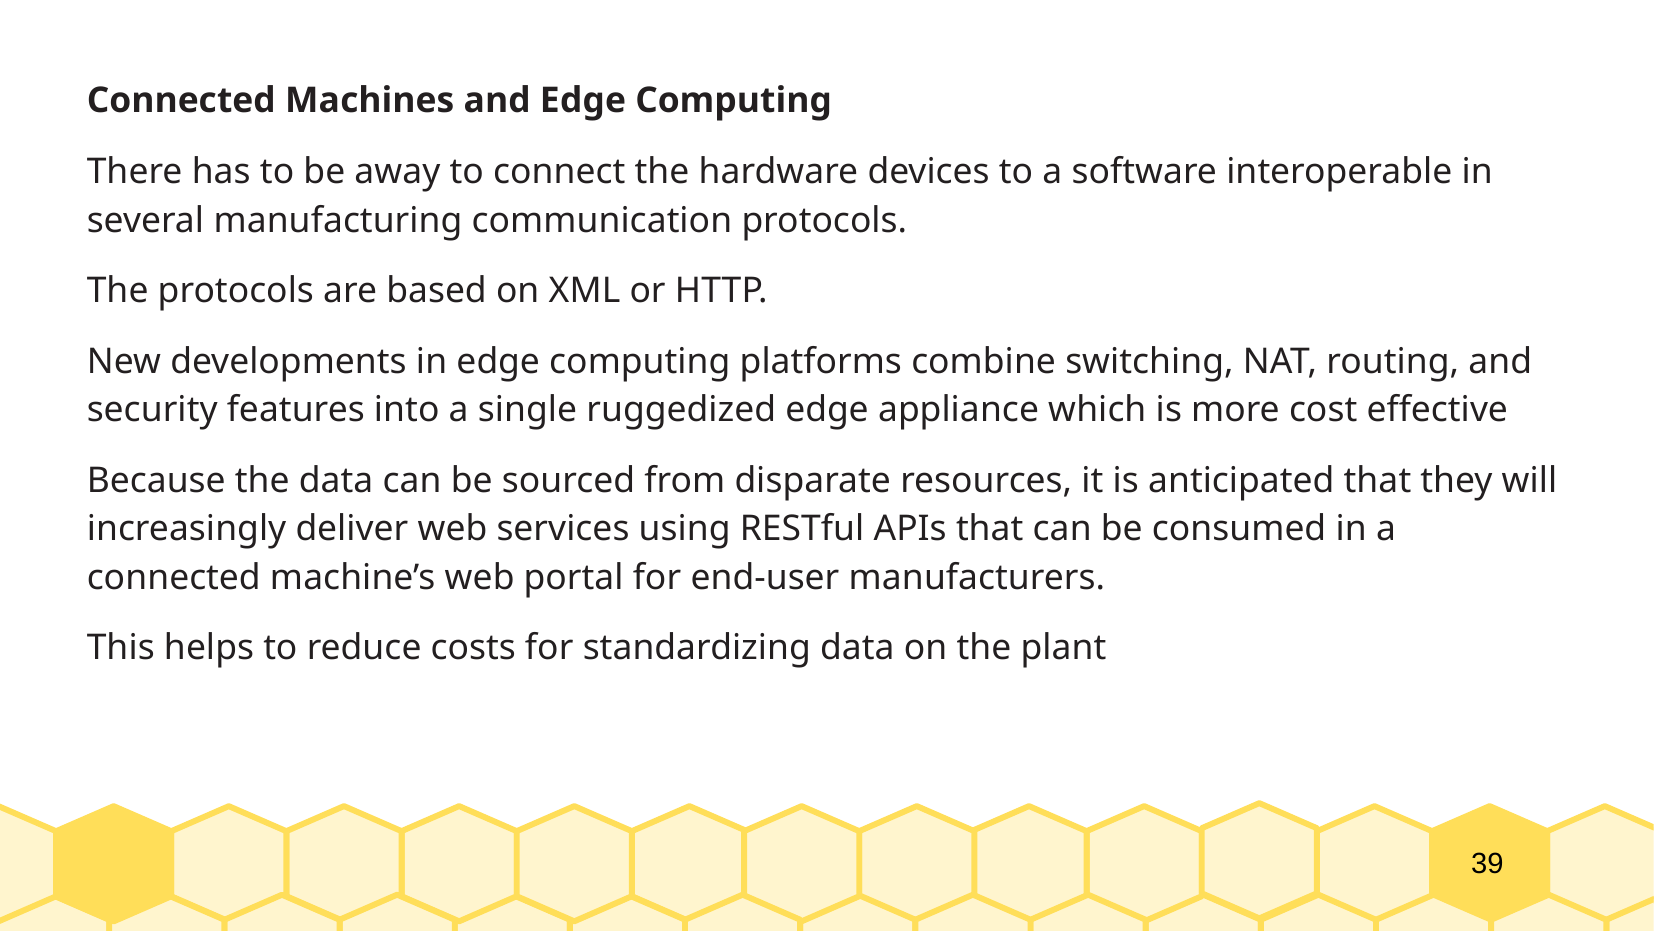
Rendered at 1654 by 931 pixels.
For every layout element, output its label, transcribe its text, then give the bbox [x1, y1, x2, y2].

list Connected Machines and Edge Computing There has to be away to connect the hardware devices to a software interoperable in several manufacturing communication protocols. The protocols are based on XML or HTTP. New developments in edge computing platforms combine switching, NAT, routing, and security features into a single ruggedized edge appliance which is more cost effective Because the data can be sourced from disparate resources, it is anticipated that they will increasingly deliver web services using RESTful APIs that can be consumed in a connected machine’s web portal for end-user manufacturers. This helps to reduce costs for standardizing data on the plant [86, 75, 1576, 901]
